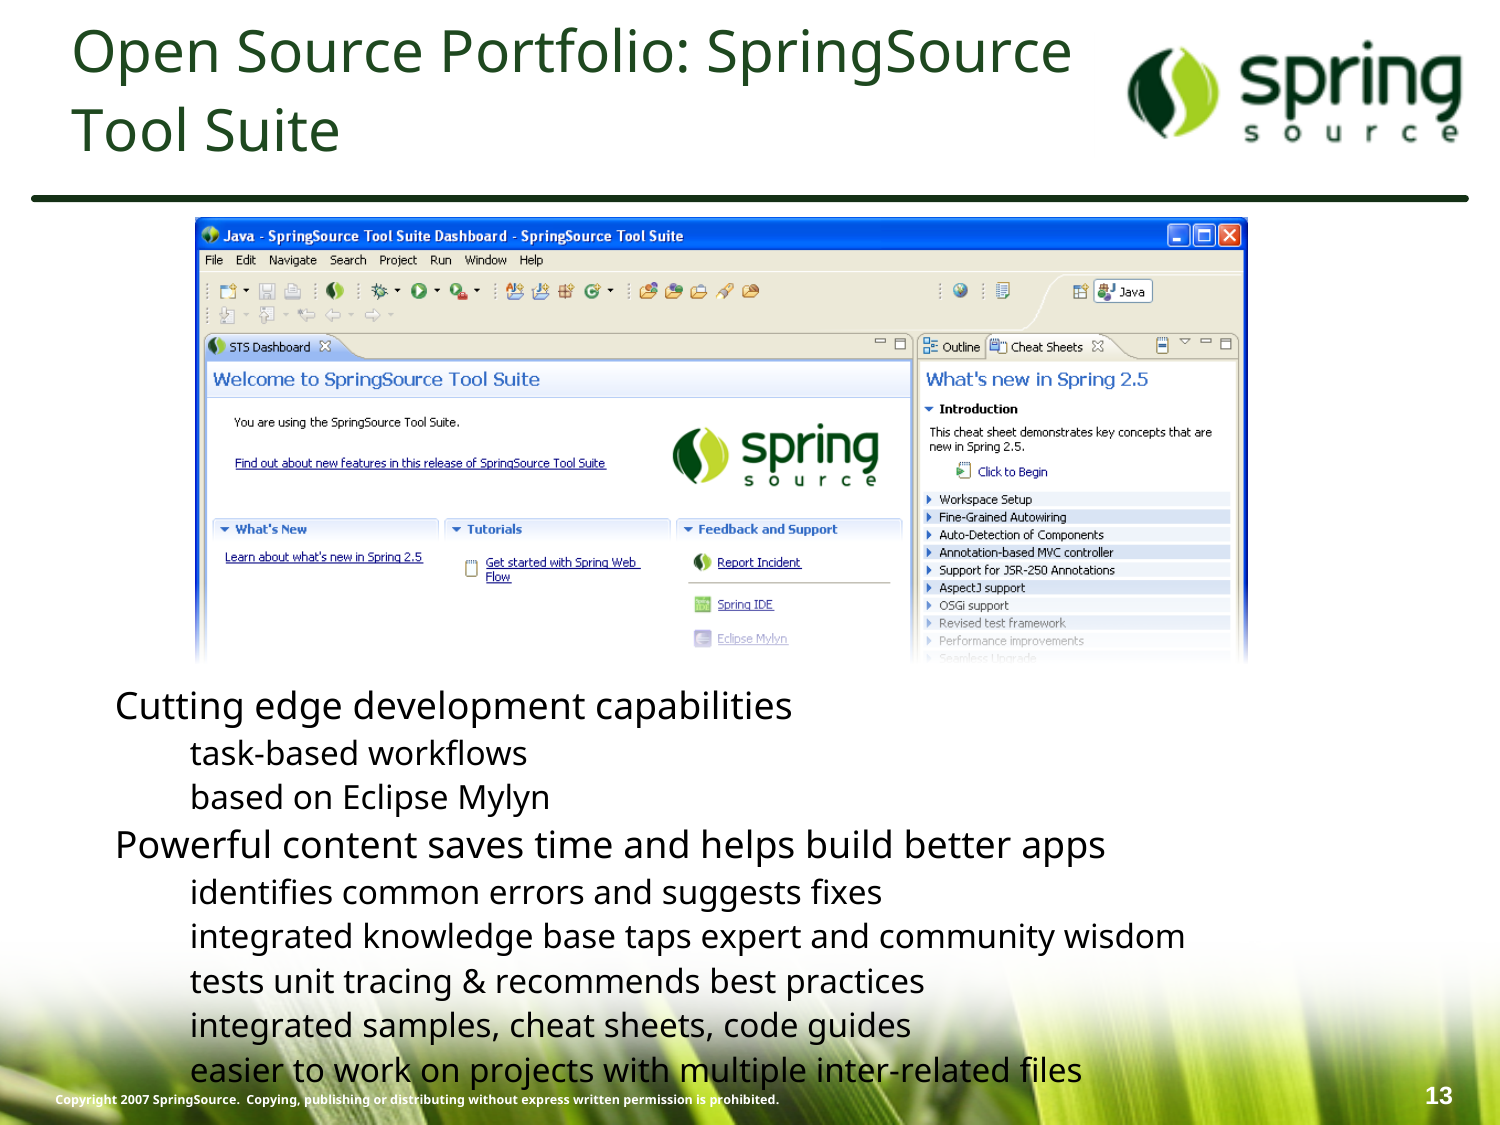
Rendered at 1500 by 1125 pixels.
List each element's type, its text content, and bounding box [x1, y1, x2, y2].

title Open Source Portfolio: SpringSource Tool Suite [56, 13, 1089, 176]
list Cutting edge development capabilities task-based workflows based on Eclipse Mylyn Powerful content saves time and helps build better apps identifies common errors and suggests fixes integrated knowledge base taps expert and community wisdom tests unit tracing & recommends best practices integrated samples, cheat sheets, code guides easier to work on projects with multiple inter-related files [99, 624, 1473, 1096]
picture [195, 217, 1248, 664]
picture [0, 941, 1500, 1125]
picture [1093, 32, 1500, 158]
